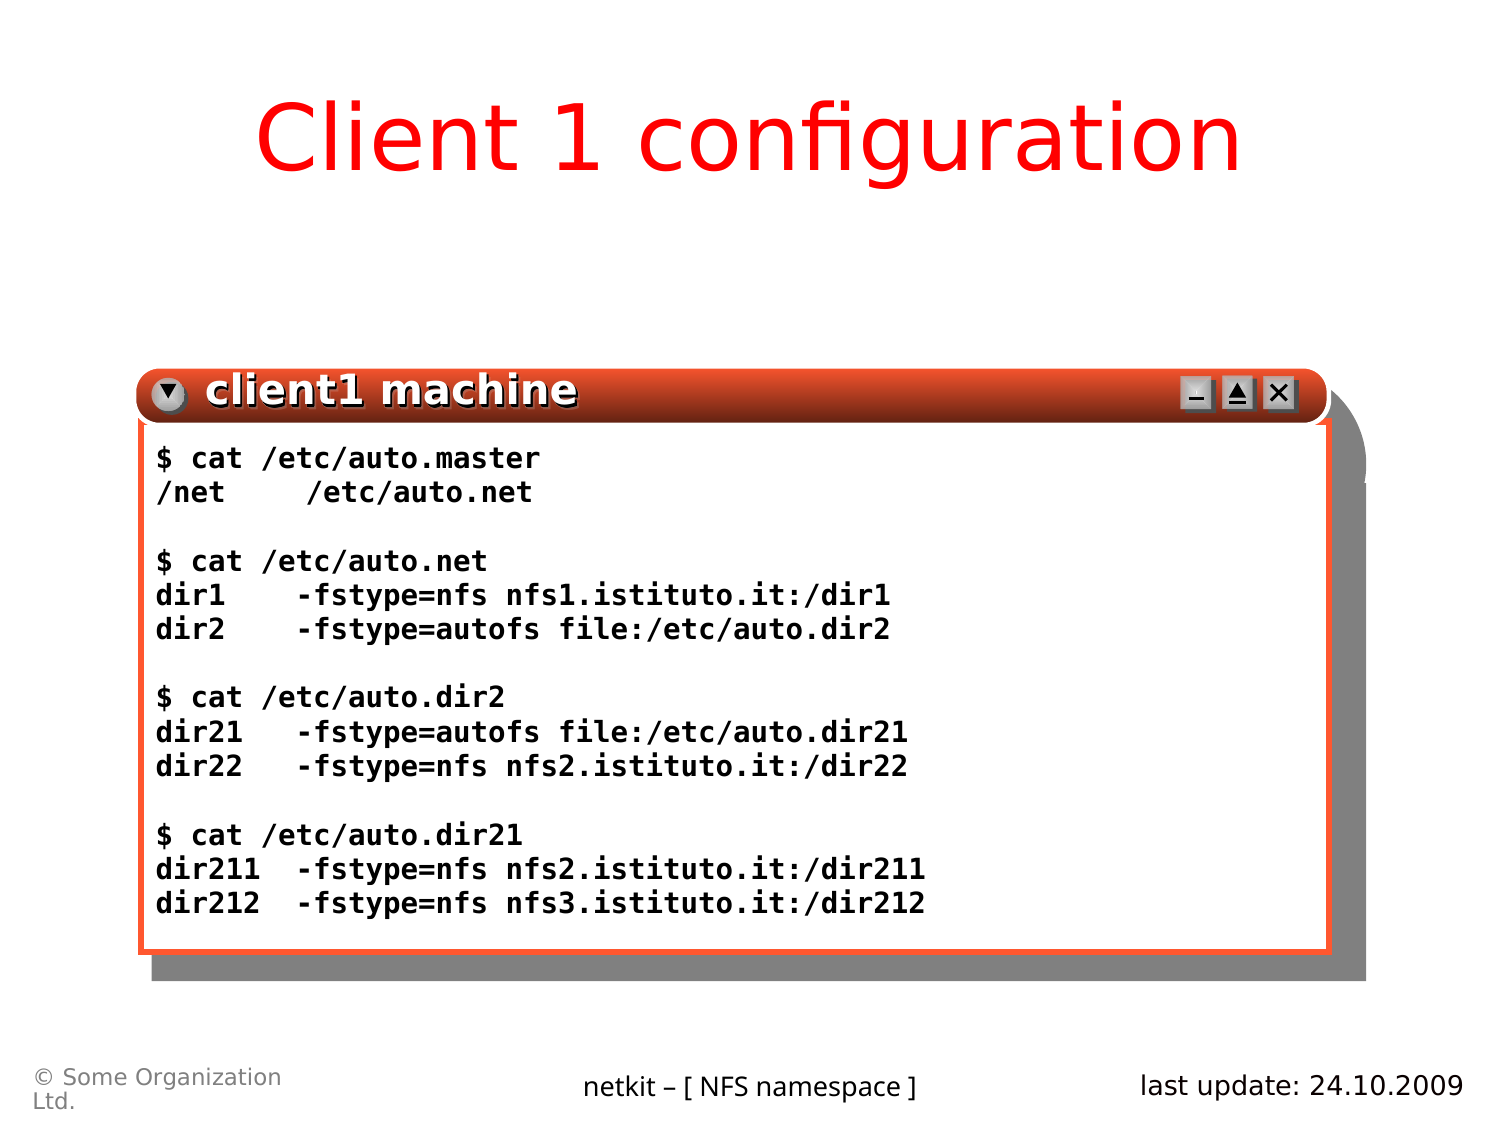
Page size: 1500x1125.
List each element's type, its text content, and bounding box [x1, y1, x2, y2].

text_box [133, 366, 204, 426]
text_box [151, 366, 1367, 982]
text_box $ cat /etc/auto.master /net /etc/auto.net $ cat /etc/auto.net dir1 -fstype=nfs nfs1.istituto.it:/dir1 dir2 -fstype=autofs file:/etc/auto.dir2 $ cat /etc/auto.dir2 dir21 -fstype=autofs file:/etc/auto.dir21 dir22 -fstype=nfs nfs2.istituto.it:/dir22 $ cat /etc/auto.dir21 dir211 -fstype=nfs nfs2.istituto.it:/dir211 dir212 -fstype=nfs nfs3.istituto.it:/dir212 [140, 421, 1329, 953]
text_box client1 machine [204, 366, 942, 426]
title Client 1 configuration [75, 45, 1426, 233]
